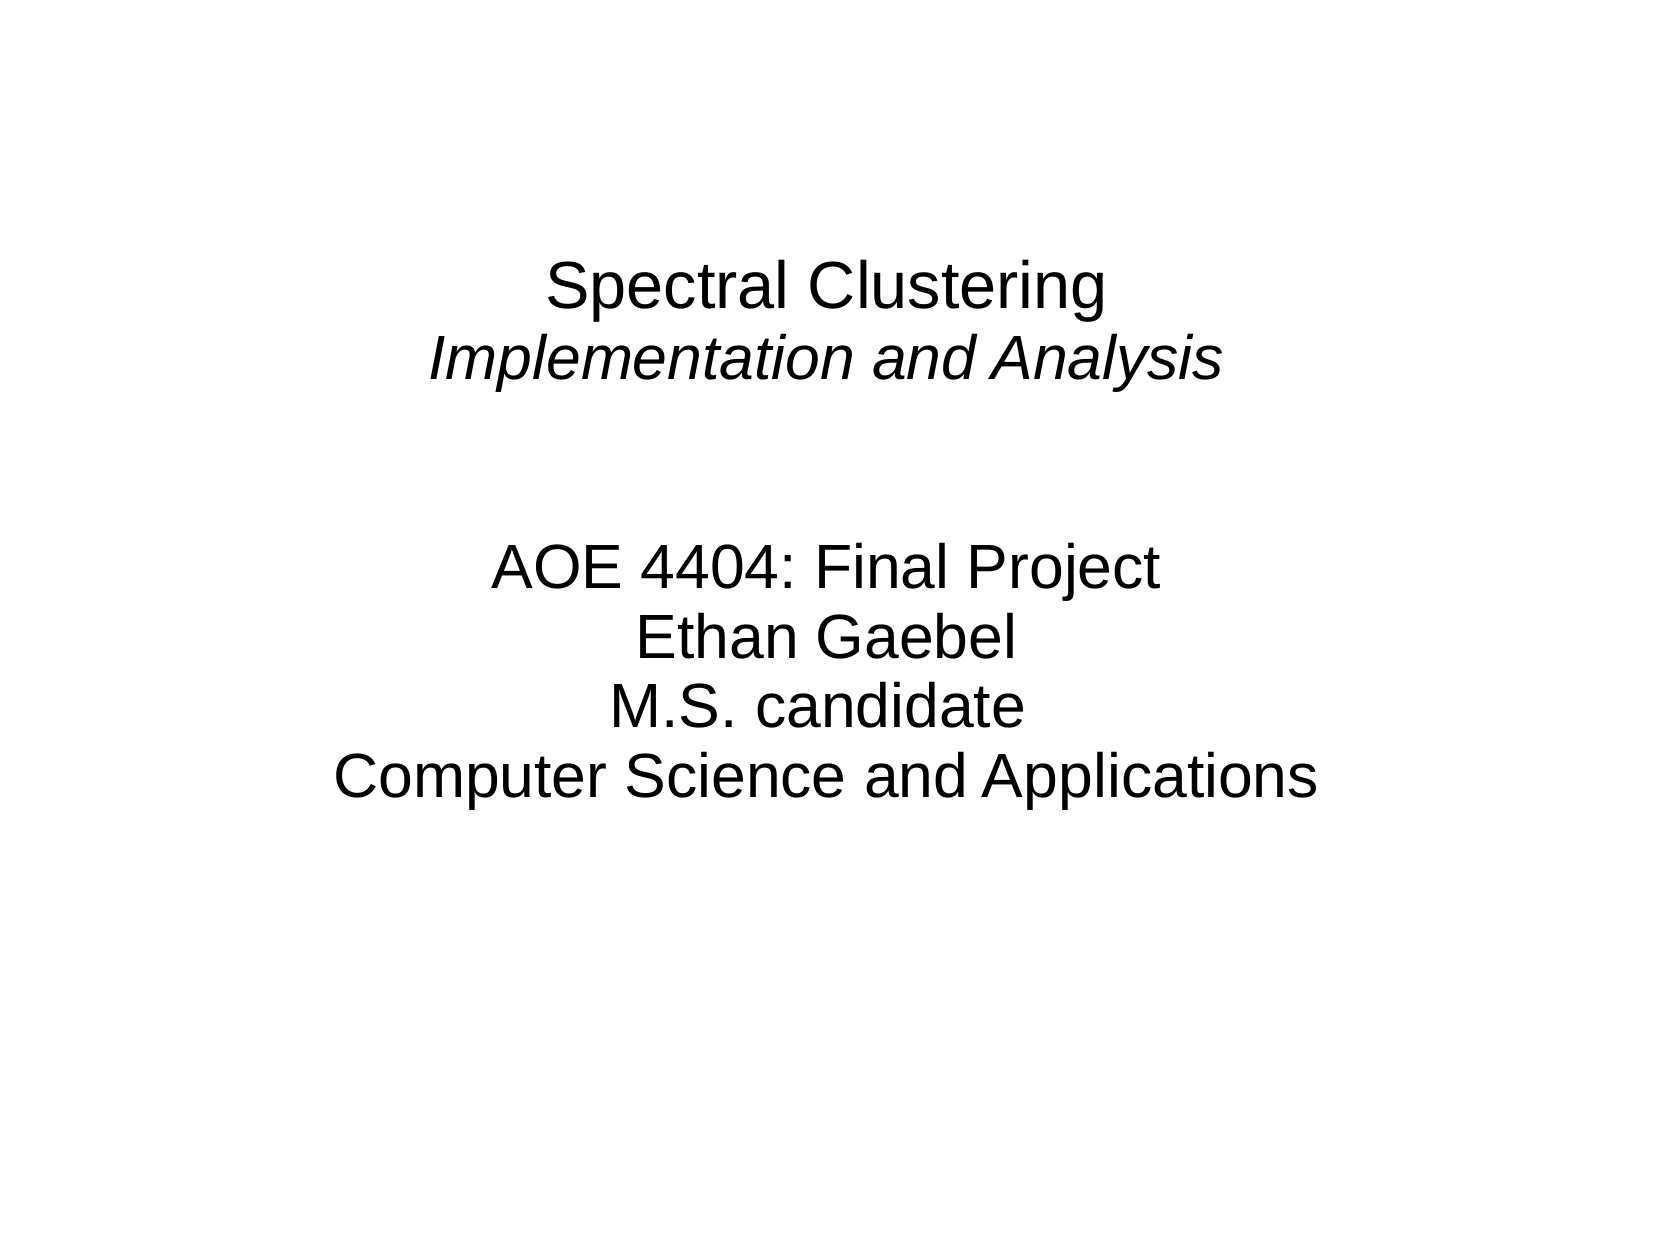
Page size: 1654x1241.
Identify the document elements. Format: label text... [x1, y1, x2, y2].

subtitle Spectral Clustering Implementation and Analysis AOE 4404: Final Project Ethan Gaebel M.S. candidate Computer Science and Applications [82, 49, 1571, 1010]
